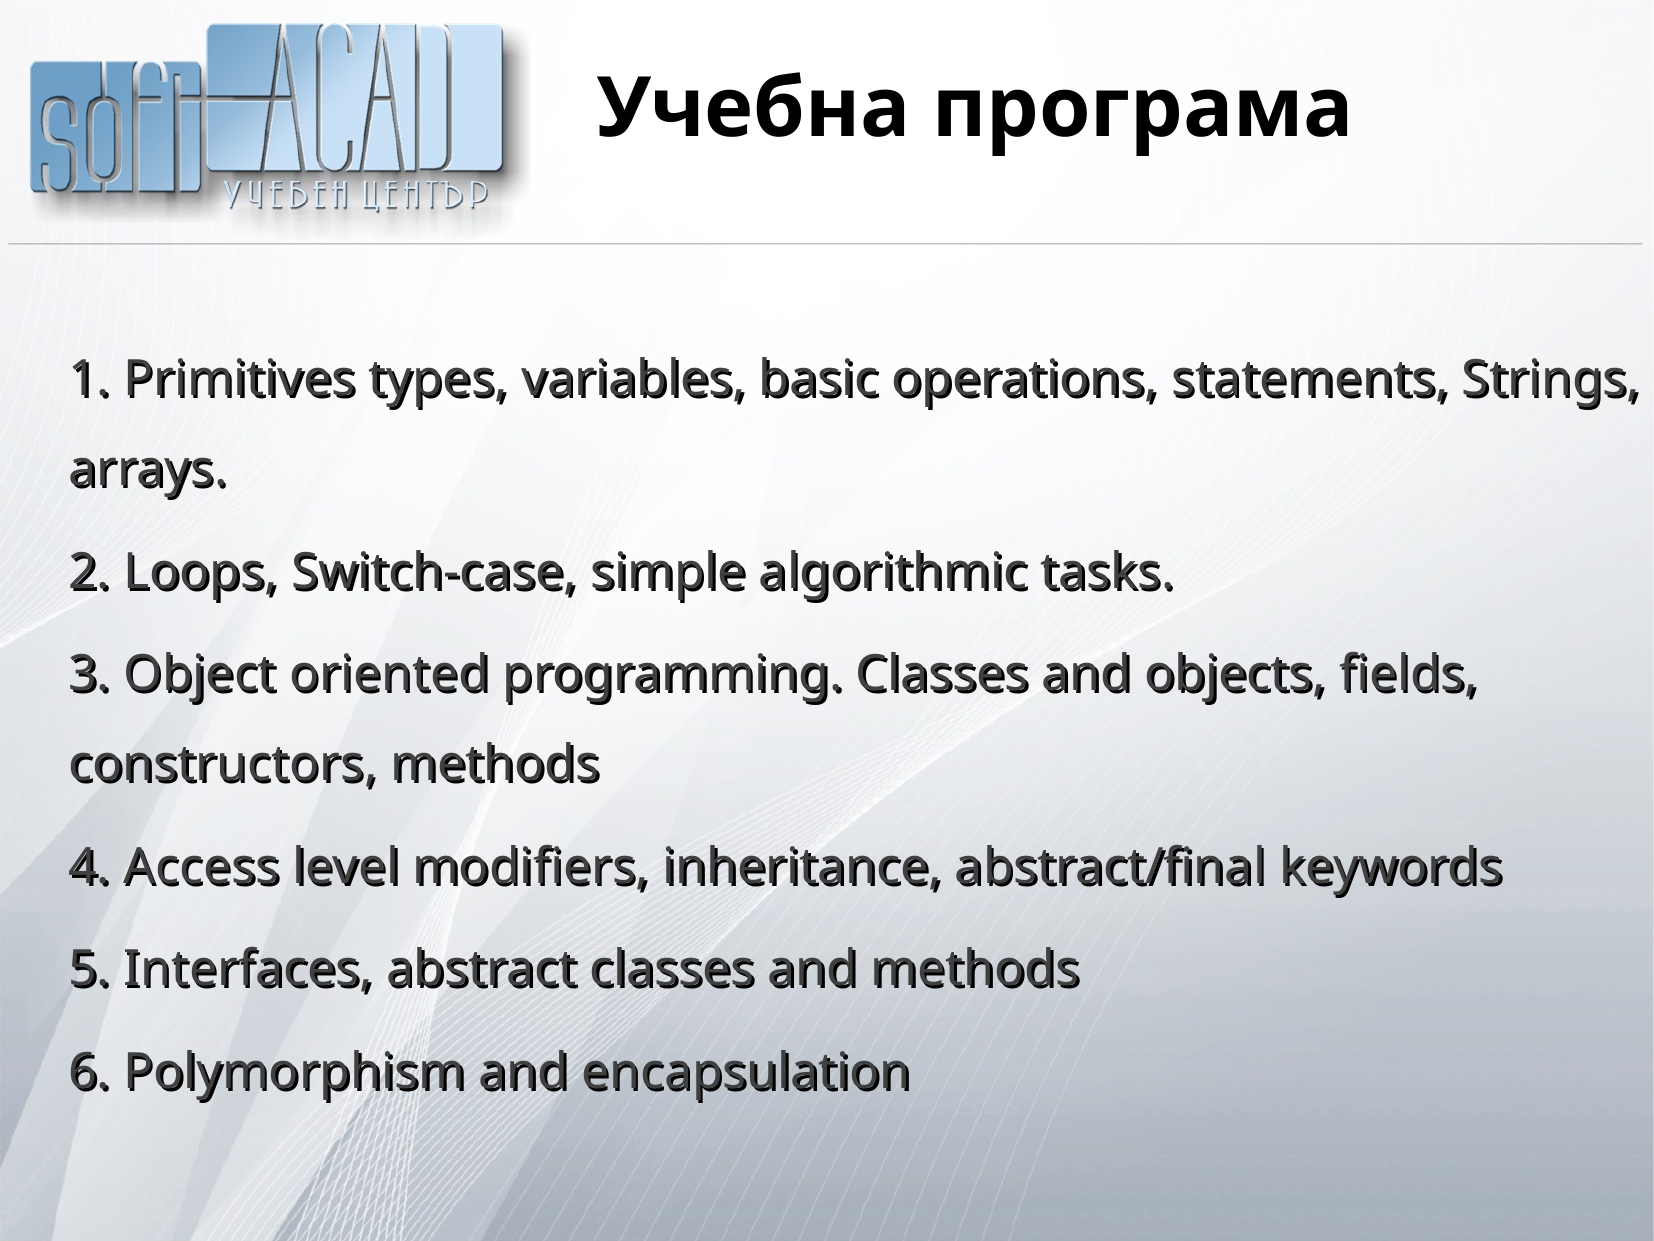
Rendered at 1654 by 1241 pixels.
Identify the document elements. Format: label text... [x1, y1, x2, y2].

title Учебна програма [464, 45, 1604, 241]
list 1. Primitives types, variables, basic operations, statements, Strings, arrays. 2. Loops, Switch-case, simple algorithmic tasks. 3. Object oriented programming. Classes and objects, fields, constructors, methods 4. Access level modifiers, inheritance, abstract/final keywords 5. Interfaces, abstract classes and methods 6. Polymorphism and encapsulation [51, 307, 1654, 1241]
